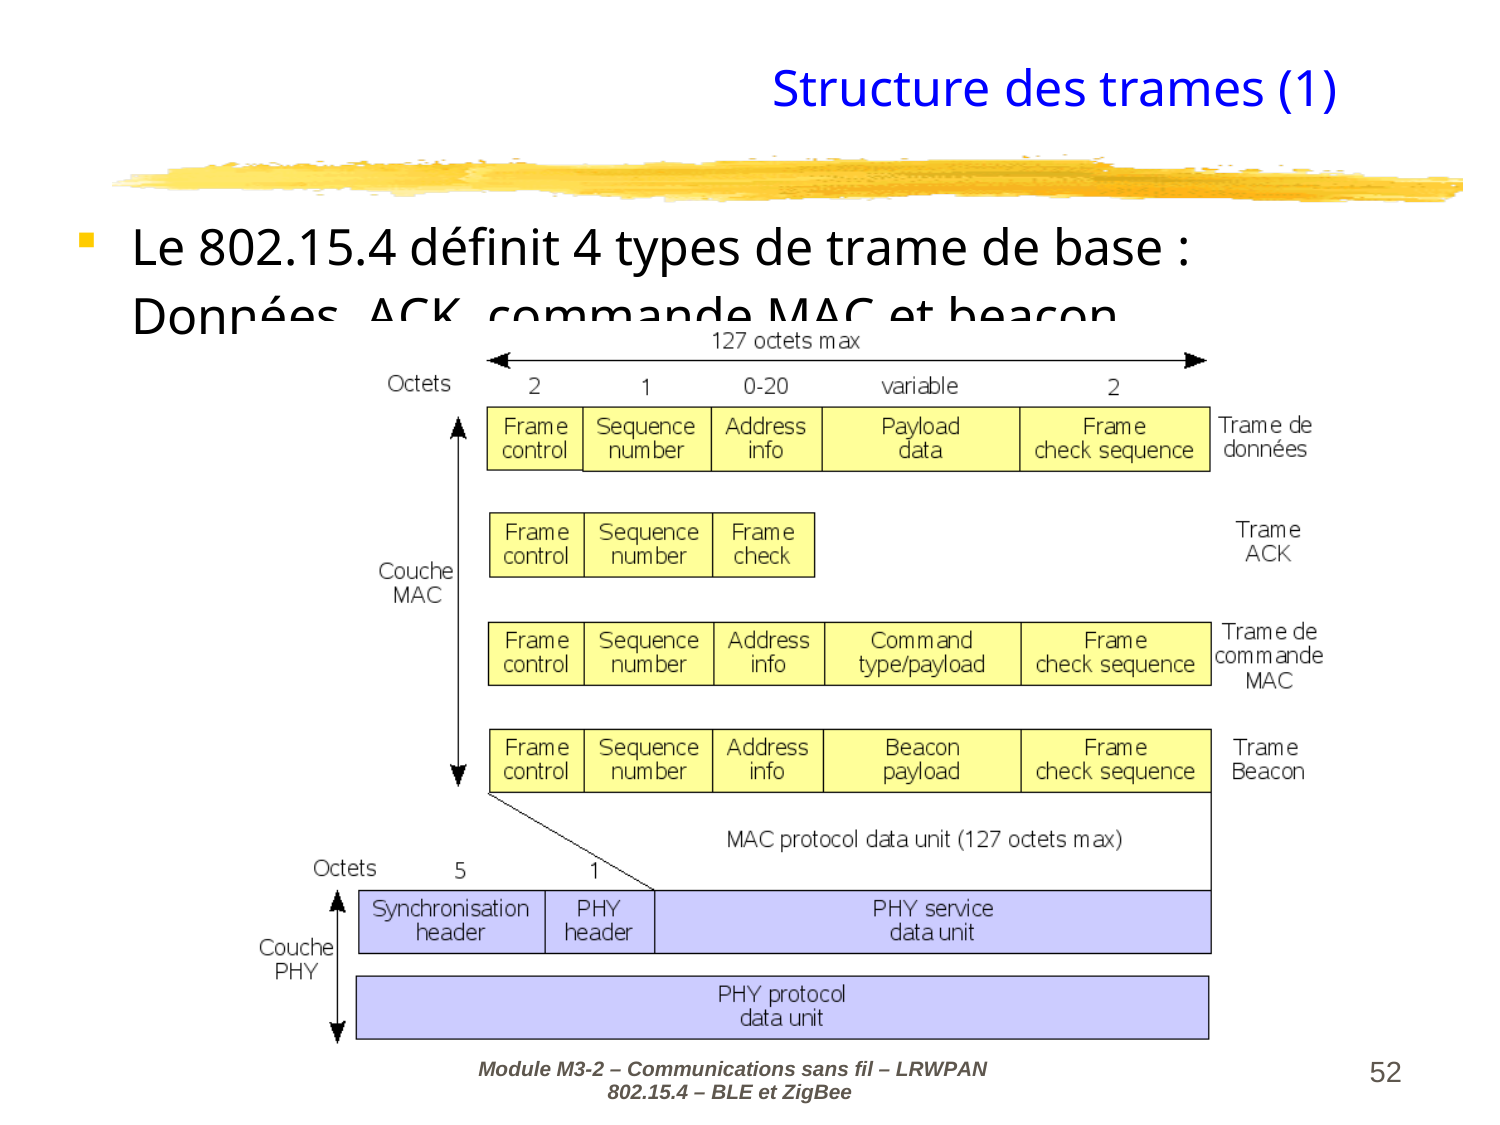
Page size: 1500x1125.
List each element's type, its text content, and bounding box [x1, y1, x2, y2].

picture [245, 321, 1348, 1060]
picture [112, 149, 1463, 213]
title Structure des trames (1) [62, 37, 1338, 138]
list Le 802.15.4 définit 4 types de trame de base : Données, ACK, commande MAC et beacon. [74, 212, 1417, 330]
